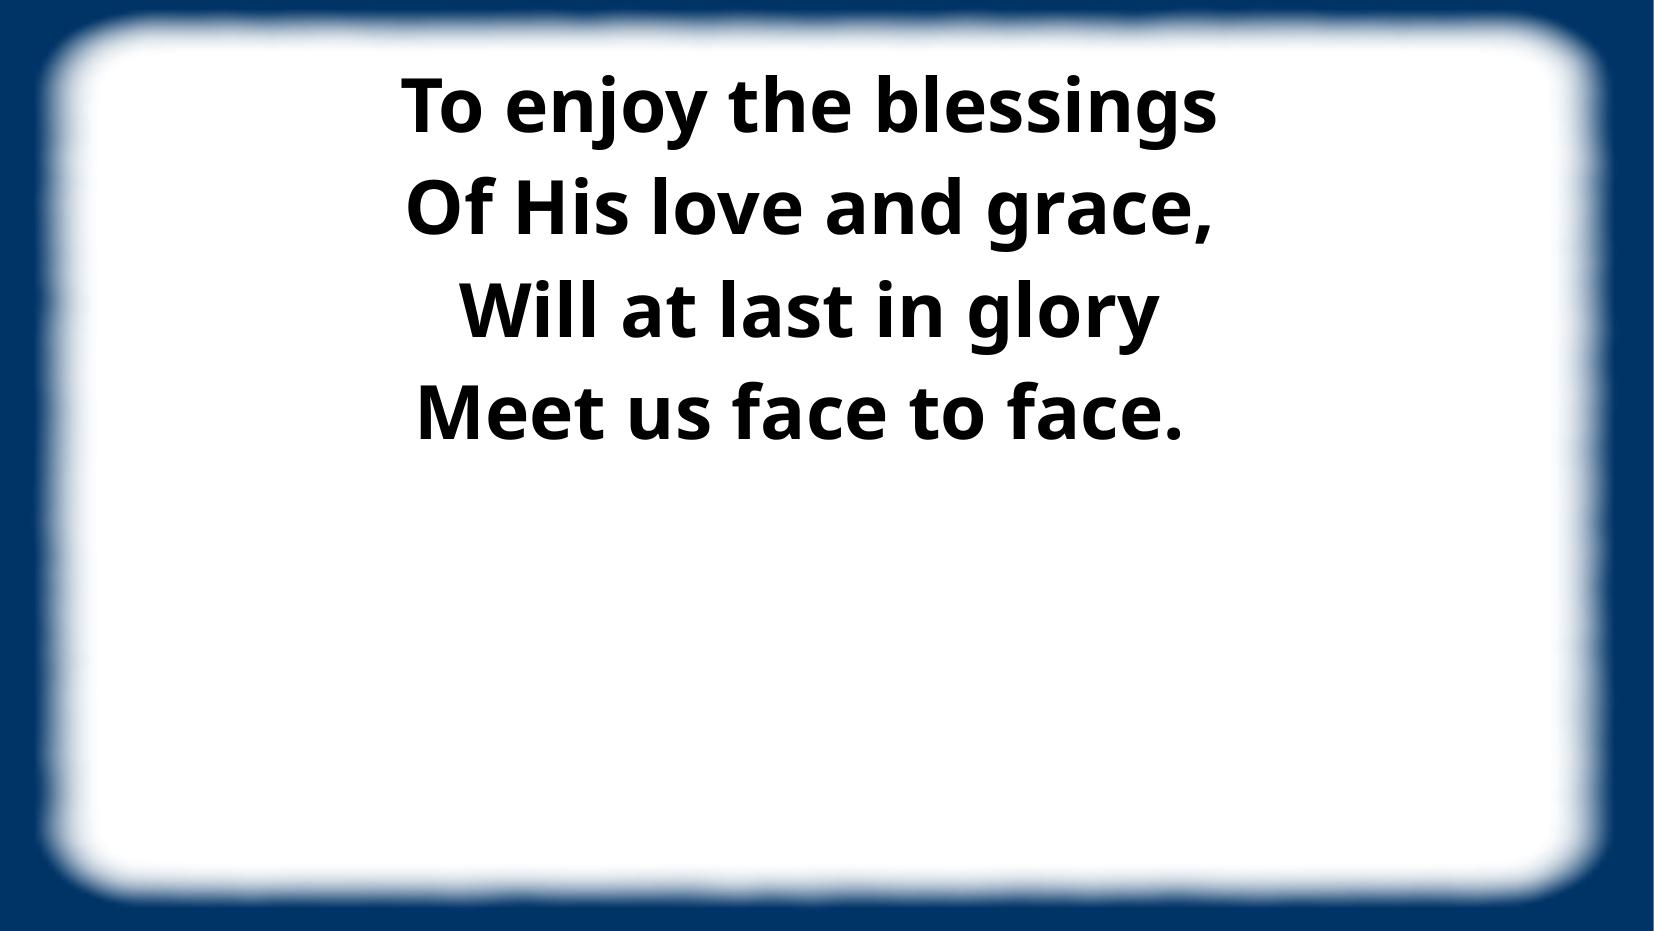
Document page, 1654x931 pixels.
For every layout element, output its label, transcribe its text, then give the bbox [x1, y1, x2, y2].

picture [0, 0, 1654, 931]
text_box To enjoy the blessings Of His love and grace, Will at last in glory Meet us face to face. [90, 45, 1531, 460]
